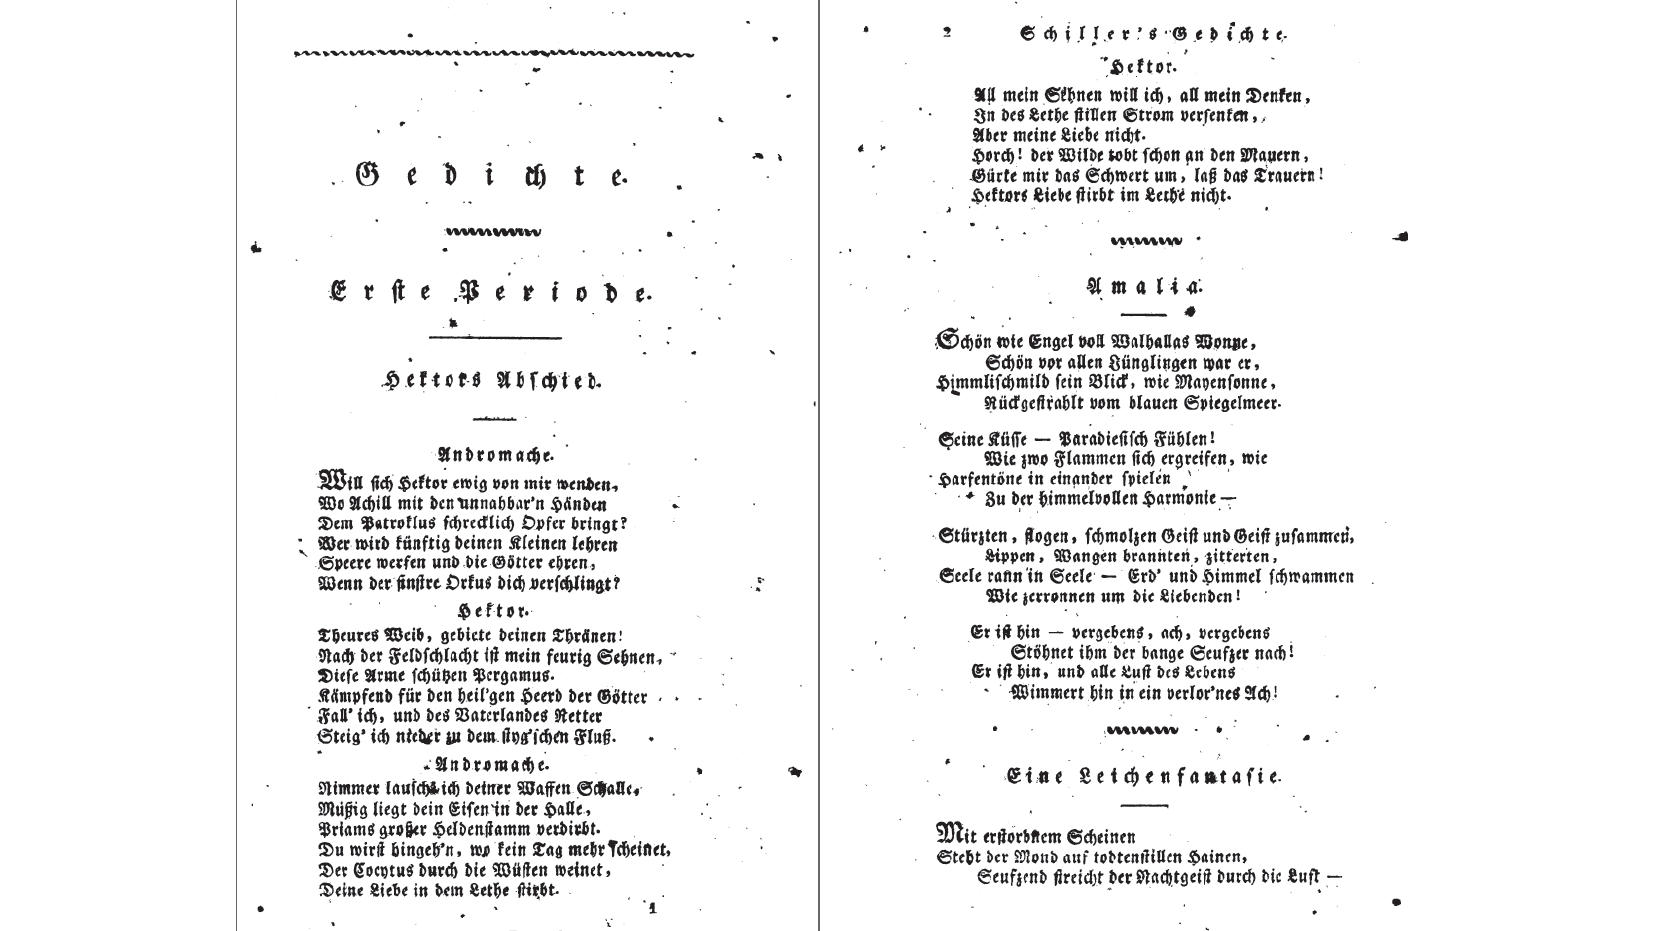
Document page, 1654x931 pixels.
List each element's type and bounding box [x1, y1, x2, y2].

picture [236, 0, 1420, 931]
